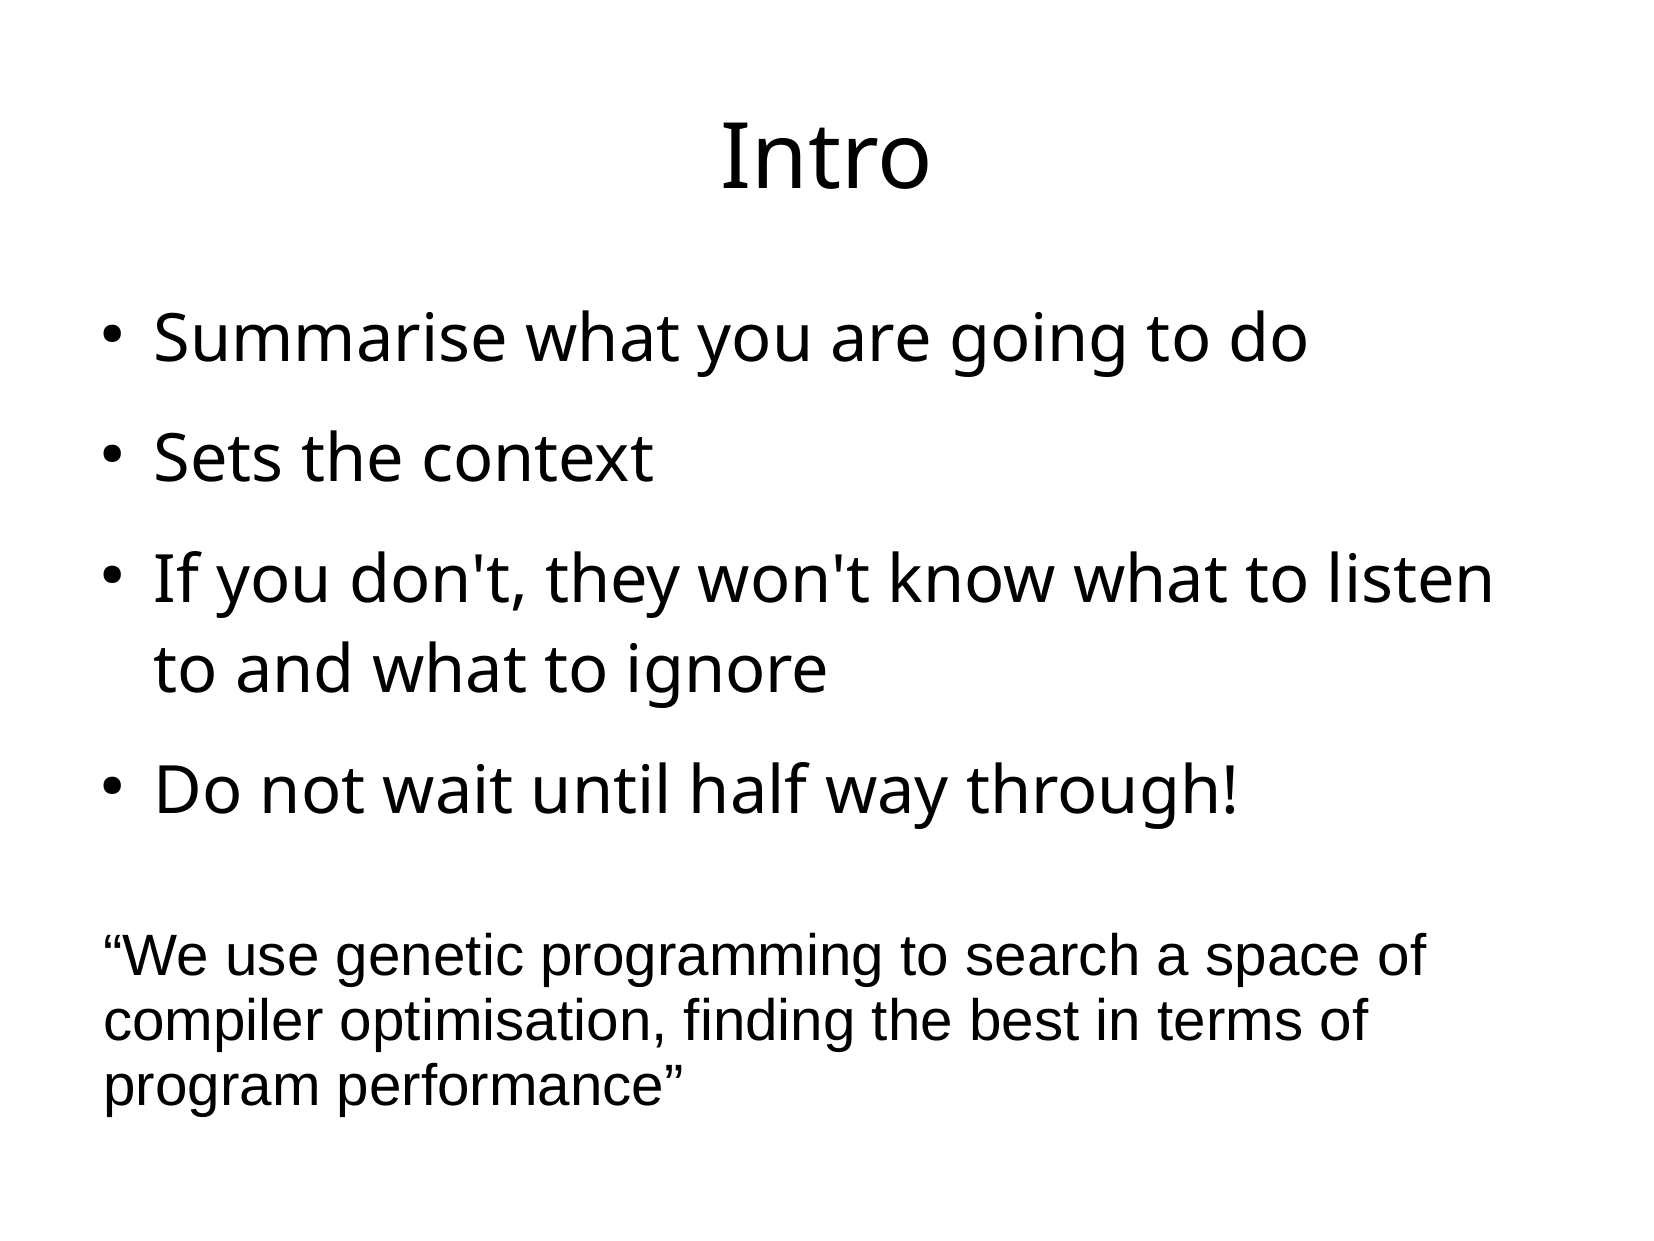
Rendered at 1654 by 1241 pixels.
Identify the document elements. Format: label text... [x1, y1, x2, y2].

list Summarise what you are going to do Sets the context If you don't, they won't know what to listen to and what to ignore Do not wait until half way through! [82, 290, 1571, 1109]
title Intro [82, 56, 1571, 250]
text_box “We use genetic programming to search a space of compiler optimisation, finding the best in terms of program performance” [88, 915, 1565, 1176]
